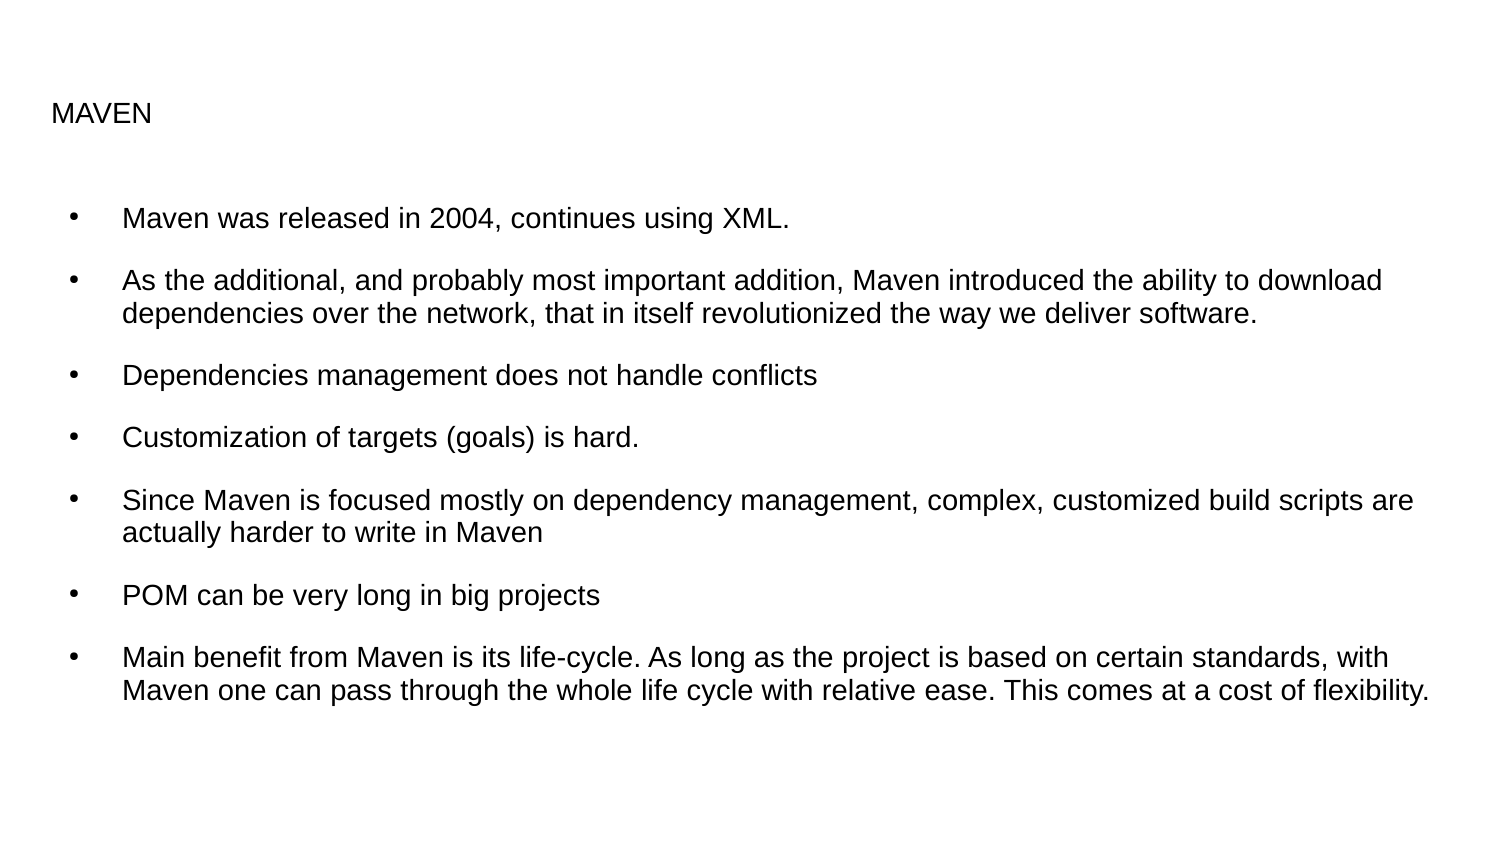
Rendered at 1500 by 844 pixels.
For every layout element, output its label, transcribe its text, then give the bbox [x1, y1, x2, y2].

title MAVEN [51, 48, 1449, 180]
list Maven was released in 2004, continues using XML. As the additional, and probably most important addition, Maven introduced the ability to download dependencies over the network, that in itself revolutionized the way we deliver software. Dependencies management does not handle conflicts Customization of targets (goals) is hard. Since Maven is focused mostly on dependency management, complex, customized build scripts are actually harder to write in Maven POM can be very long in big projects Main benefit from Maven is its life-cycle. As long as the project is based on certain standards, with Maven one can pass through the whole life cycle with relative ease. This comes at a cost of flexibility. [51, 201, 1449, 750]
